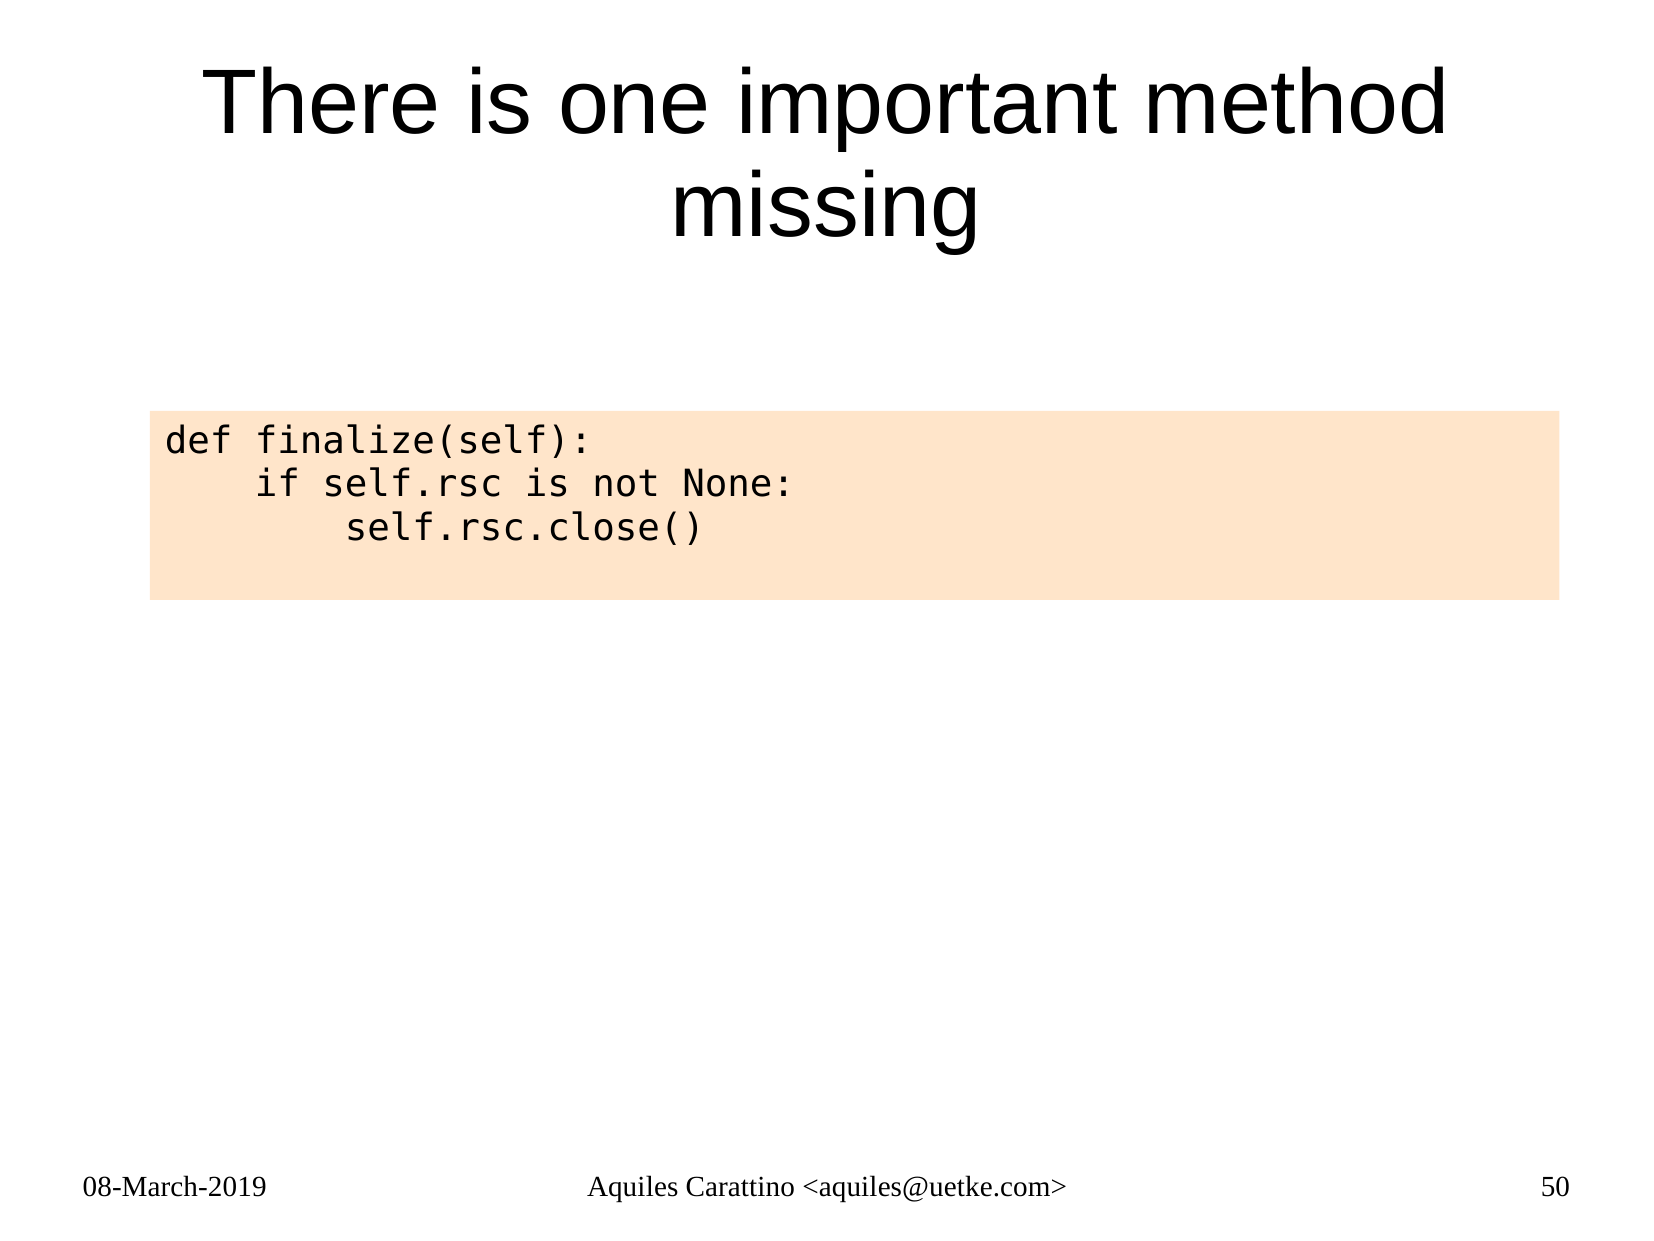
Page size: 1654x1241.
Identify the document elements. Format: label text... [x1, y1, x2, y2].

title There is one important method missing [82, 49, 1571, 257]
text_box def finalize(self): if self.rsc is not None: self.rsc.close() [149, 410, 1560, 600]
